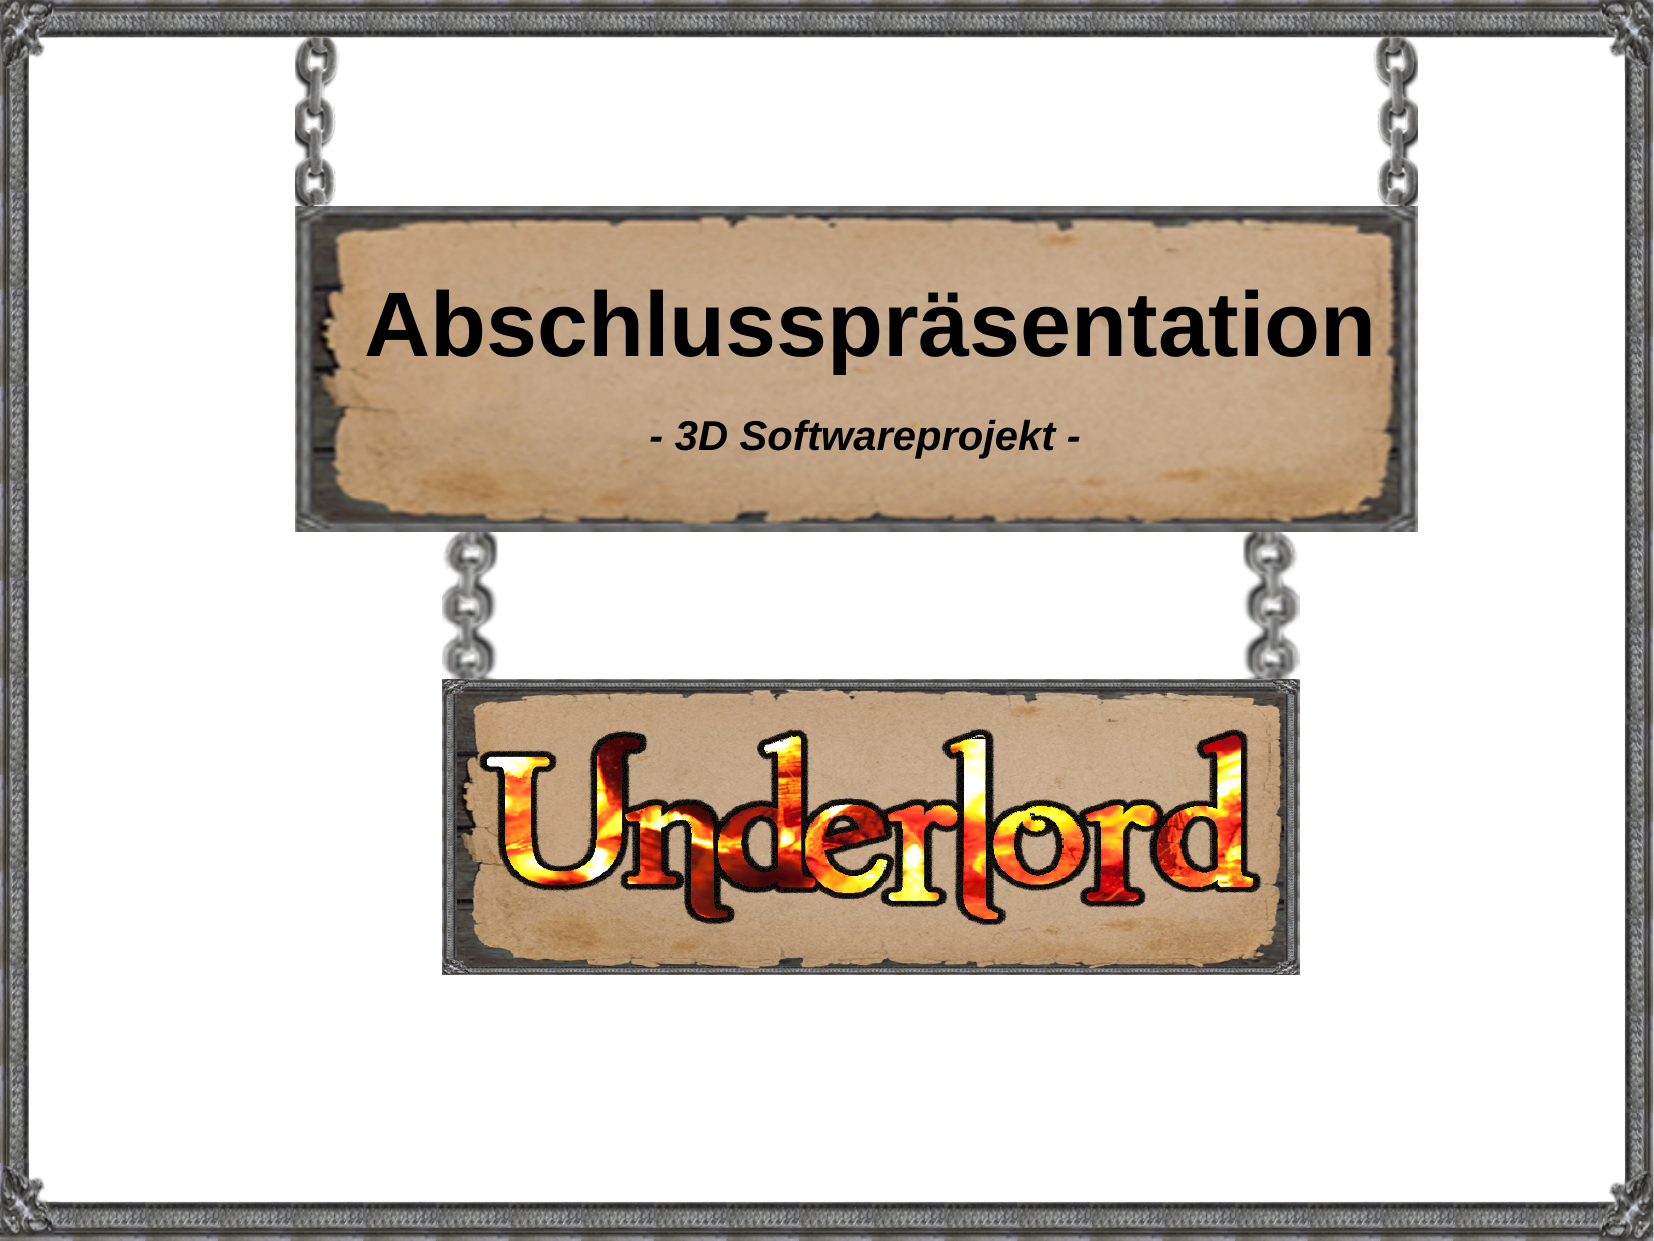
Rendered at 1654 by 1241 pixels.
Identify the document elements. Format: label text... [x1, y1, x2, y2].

picture [0, 0, 1654, 1241]
text_box Abschlusspräsentation - 3D Softwareprojekt - [177, 265, 1565, 591]
